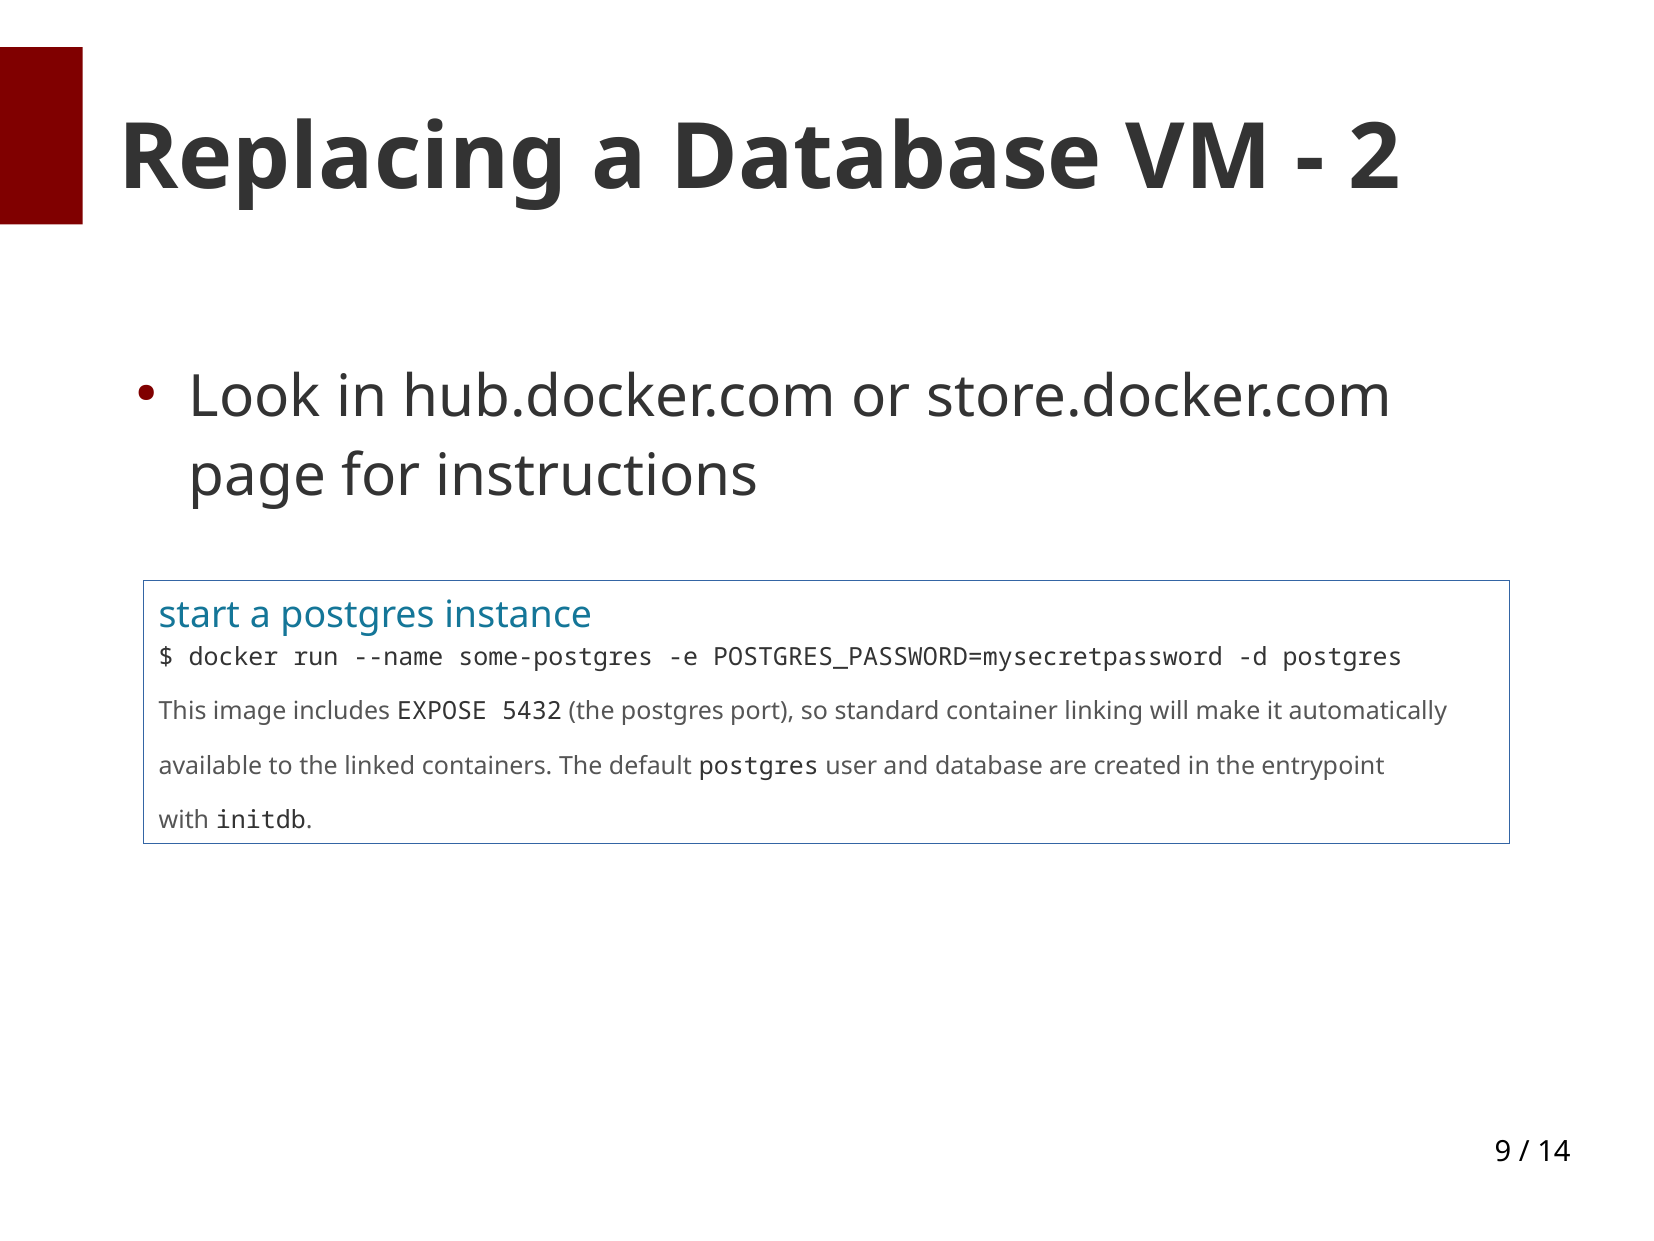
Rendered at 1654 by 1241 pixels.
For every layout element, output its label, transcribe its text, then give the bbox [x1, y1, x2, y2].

text_box start a postgres instance $ docker run --name some-postgres -e POSTGRES_PASSWORD=mysecretpassword -d postgres This image includes EXPOSE 5432 (the postgres port), so standard container linking will make it automatically available to the linked containers. The default postgres user and database are created in the entrypoint with initdb. [143, 580, 1510, 815]
title Replacing a Database VM - 2 [118, 49, 1571, 257]
list Look in hub.docker.com or store.docker.com page for instructions [118, 354, 1536, 544]
